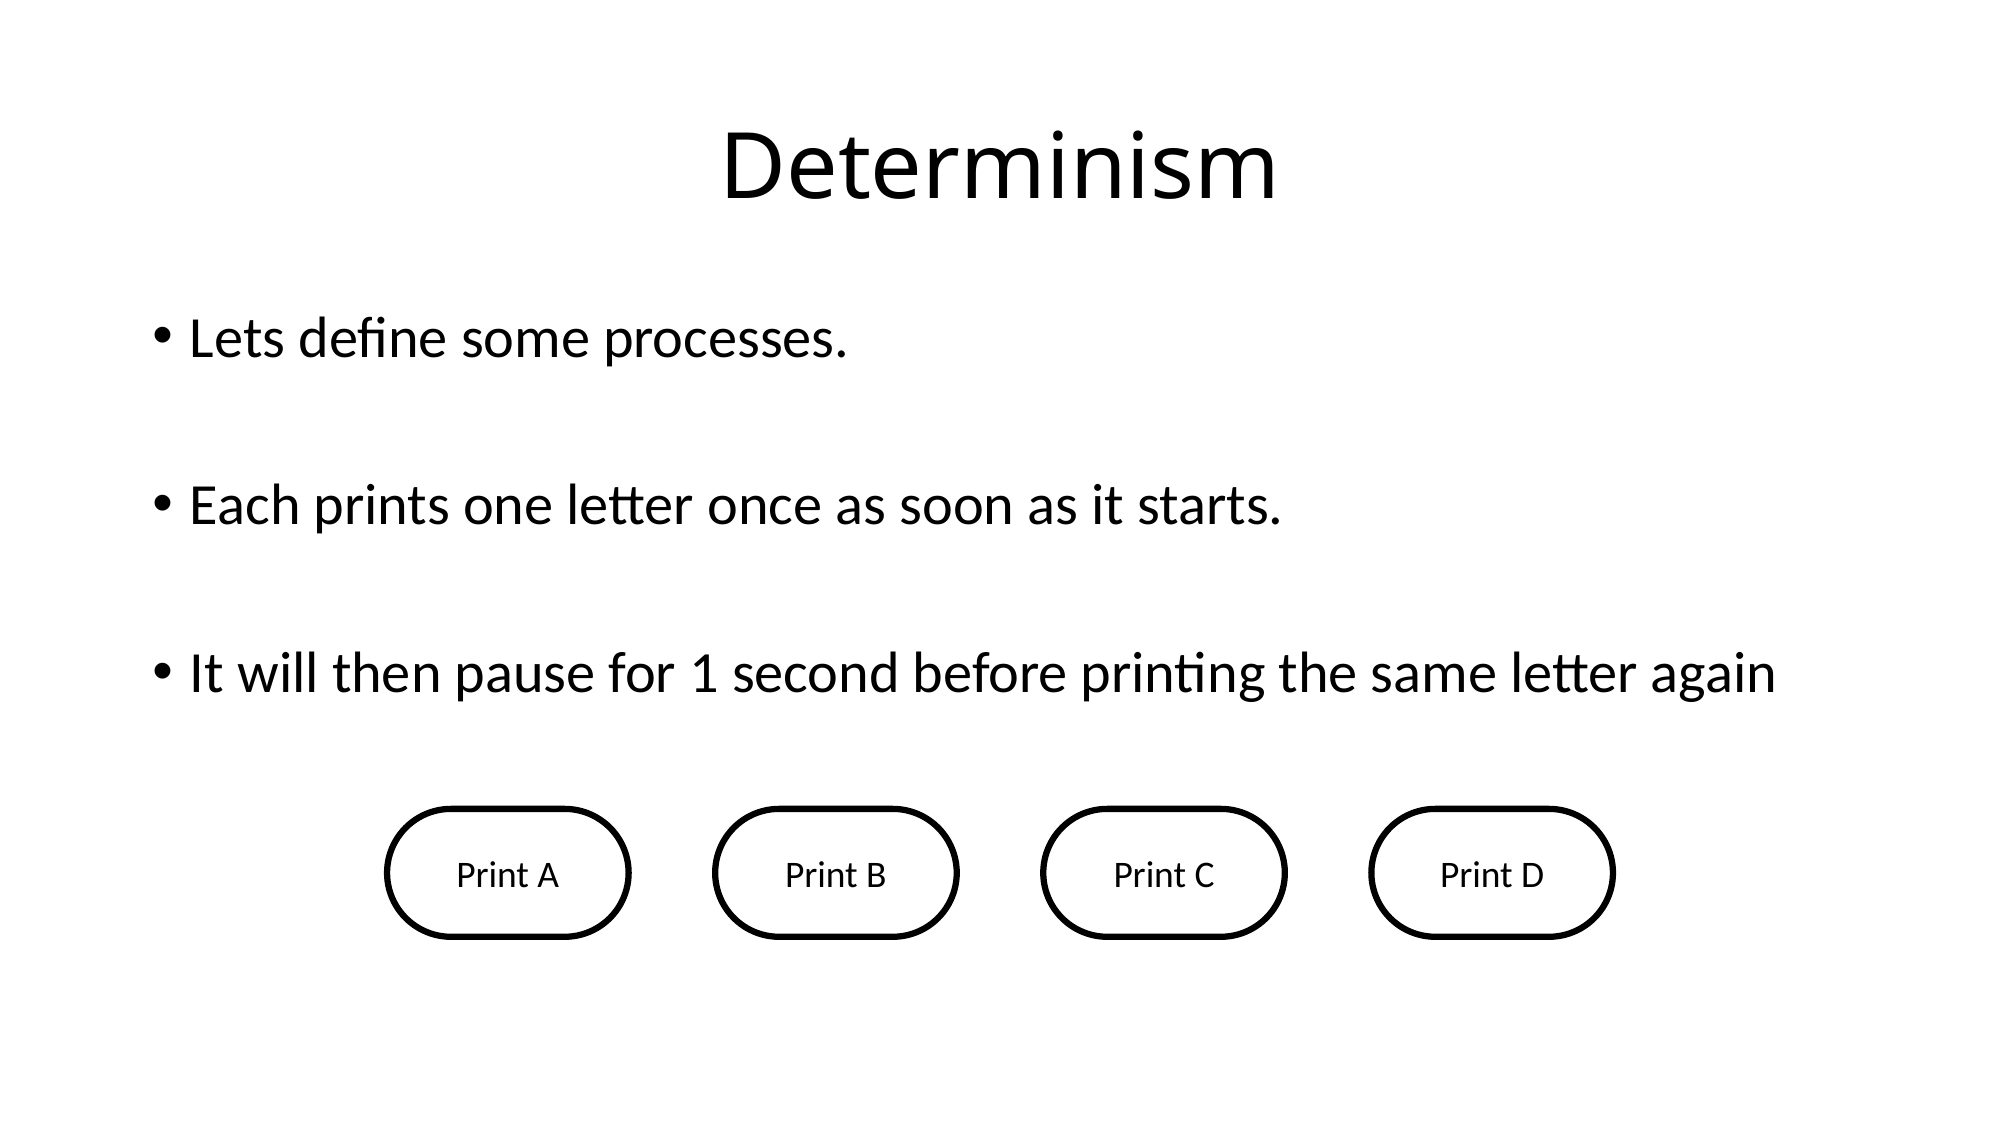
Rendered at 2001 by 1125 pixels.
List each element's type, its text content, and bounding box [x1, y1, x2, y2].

text_box Print B [715, 808, 957, 937]
title Determinism [137, 59, 1863, 278]
text_box Print C [1043, 808, 1285, 937]
text_box Print A [387, 808, 629, 937]
list Lets define some processes. Each prints one letter once as soon as it starts. It will then pause for 1 second before printing the same letter again [137, 299, 1863, 1014]
text_box Print D [1371, 808, 1613, 937]
